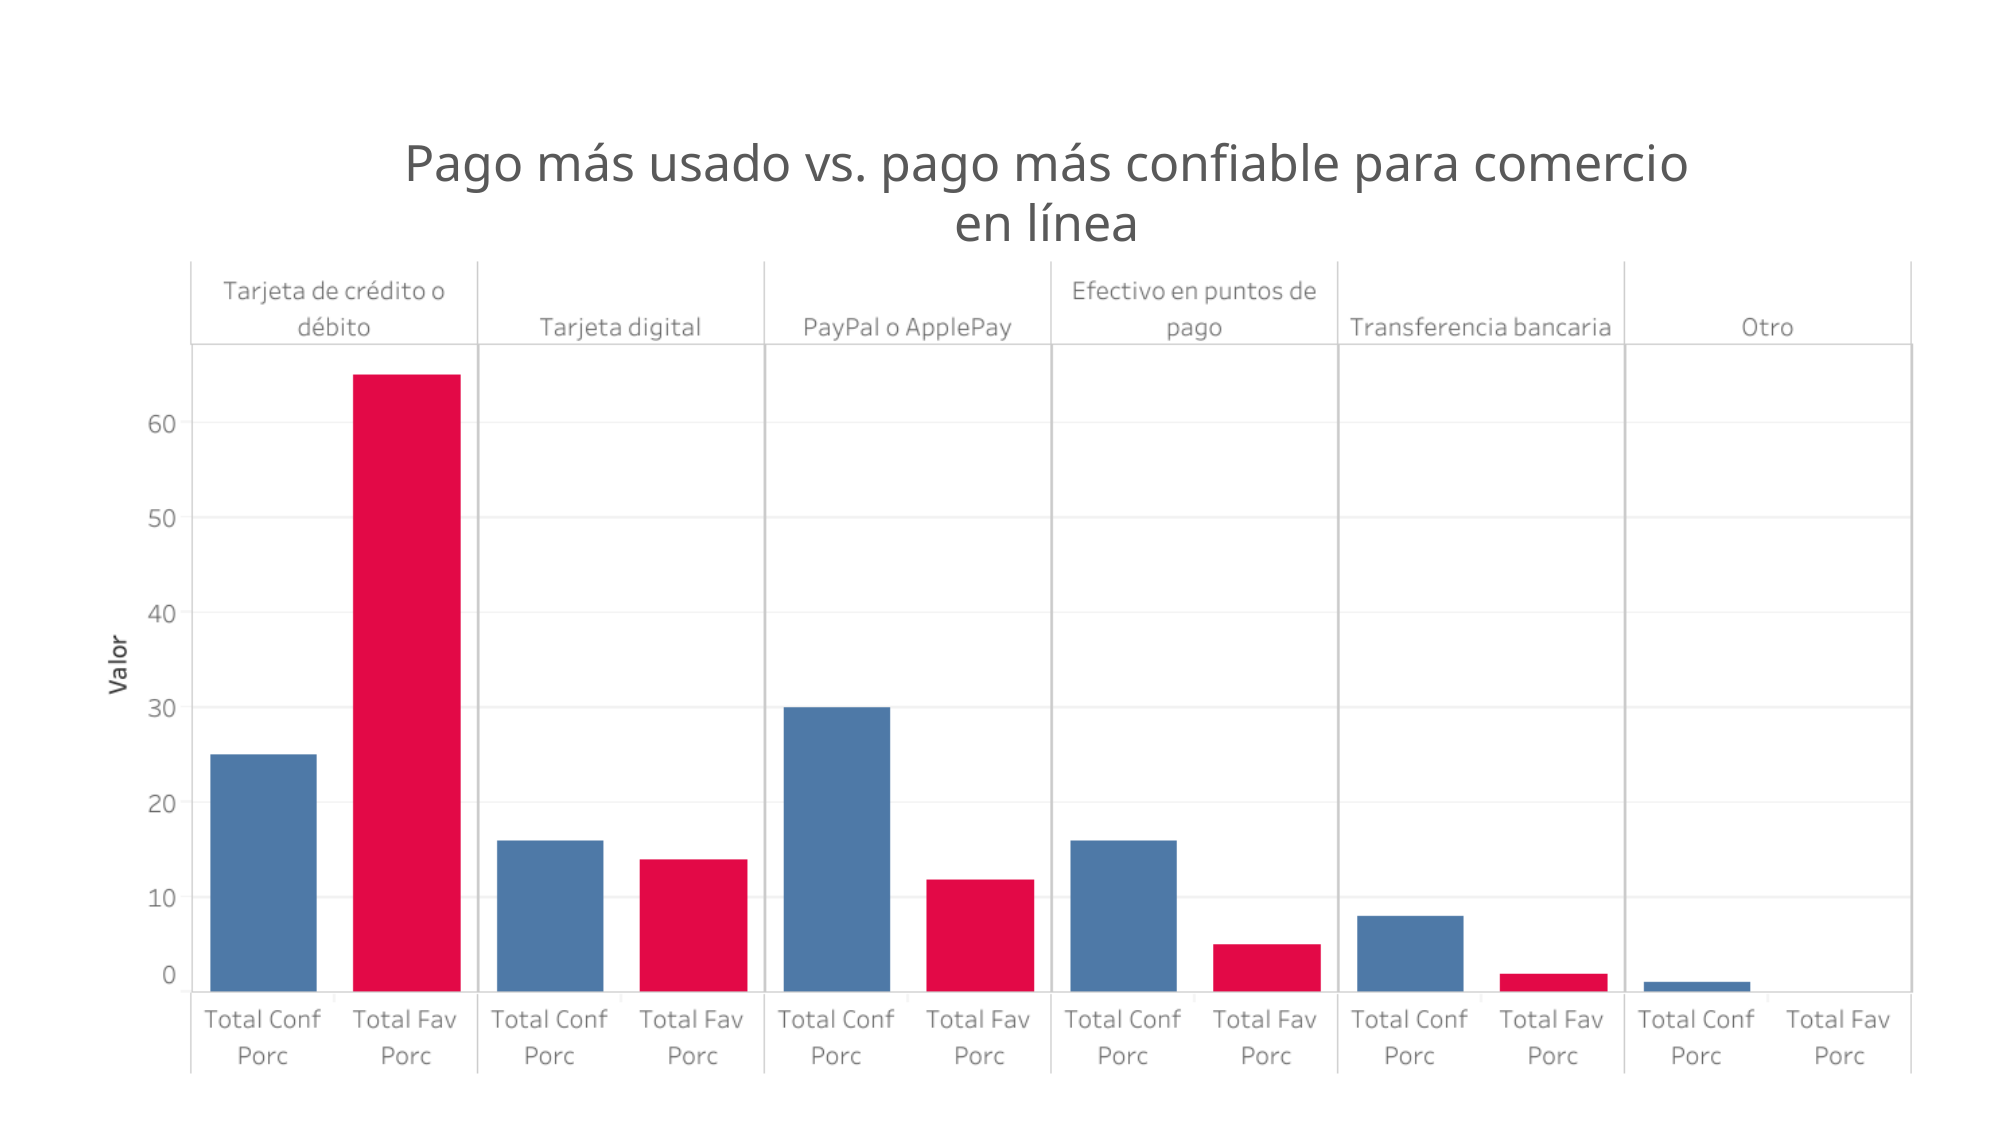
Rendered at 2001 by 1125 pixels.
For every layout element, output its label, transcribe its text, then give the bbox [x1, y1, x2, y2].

picture [84, 208, 1916, 1075]
text_box Pago más usado vs. pago más confiable para comercio en línea [366, 123, 1728, 260]
